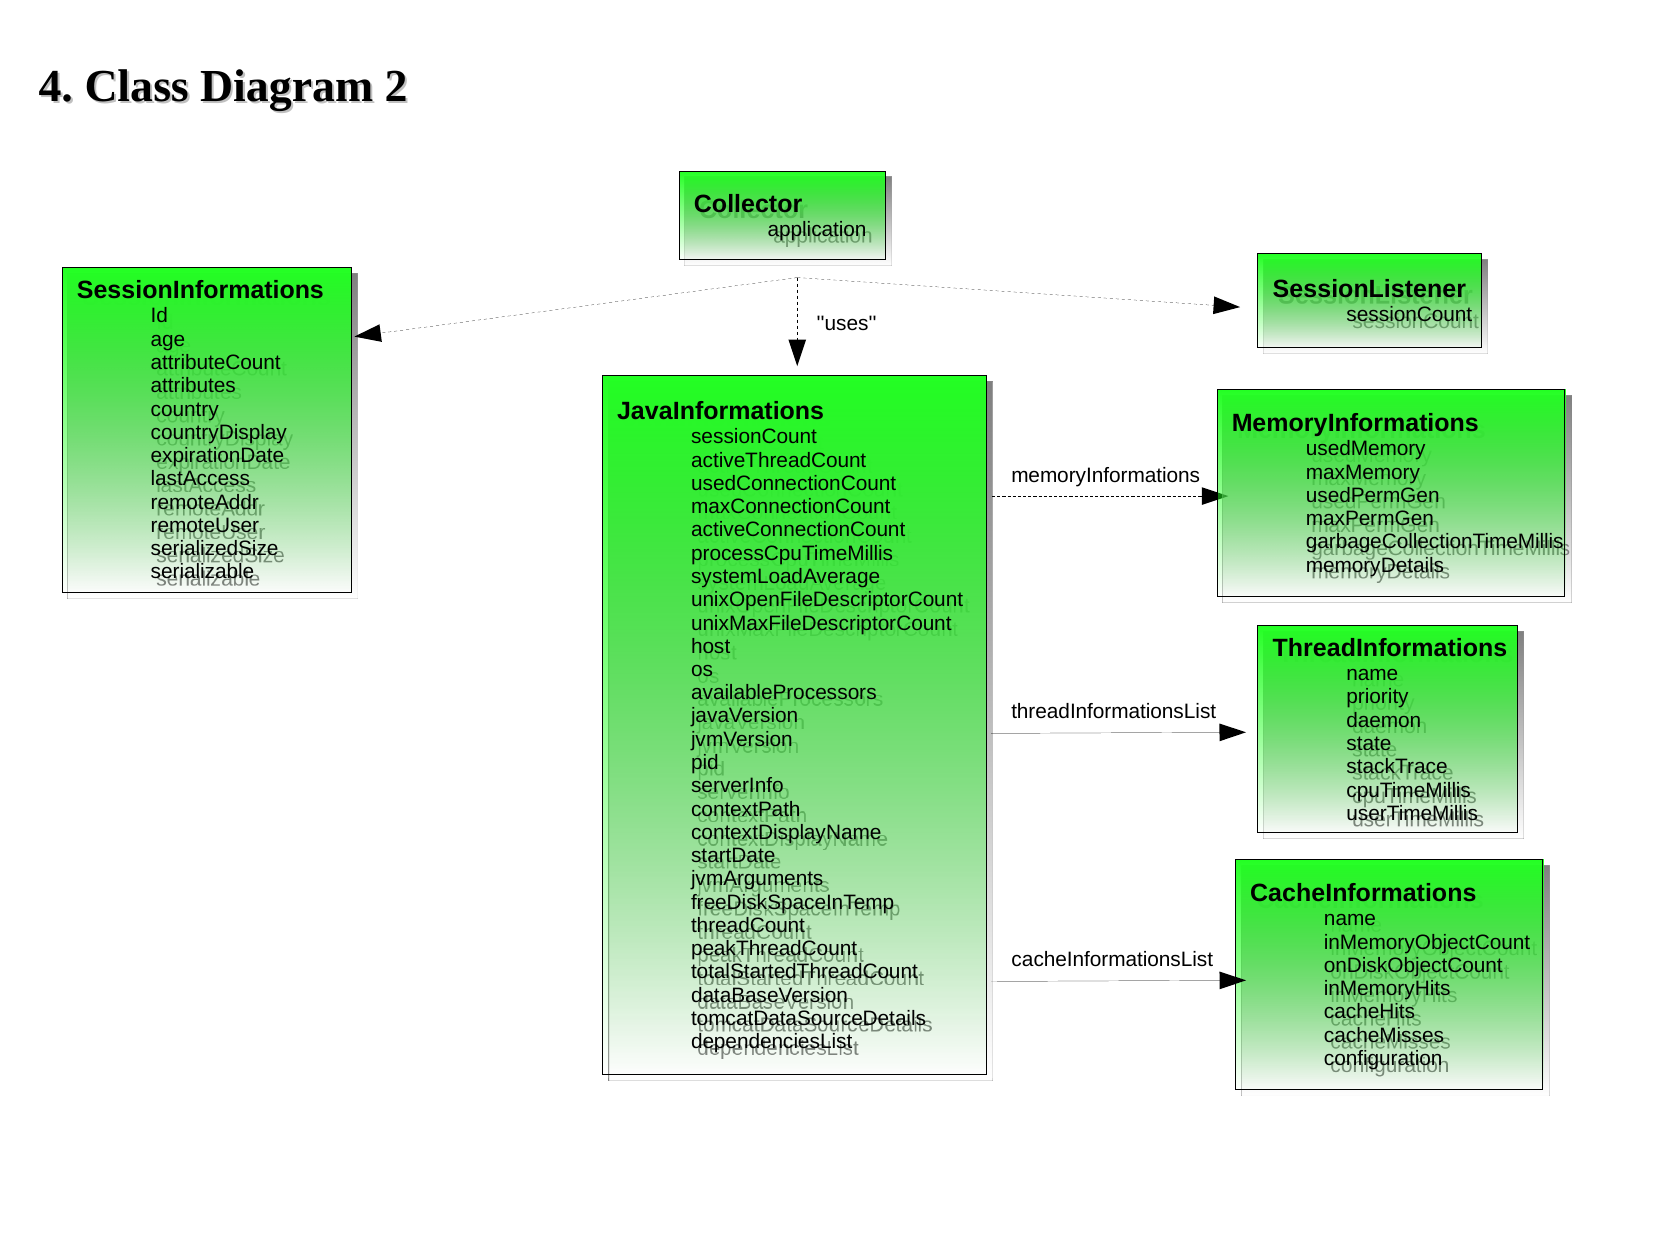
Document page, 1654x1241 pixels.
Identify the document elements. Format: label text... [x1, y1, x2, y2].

text_box Collector application [679, 171, 886, 260]
text_box JavaInformations sessionCount activeThreadCount usedConnectionCount maxConnectionCount activeConnectionCount processCpuTimeMillis systemLoadAverage unixOpenFileDescriptorCount unixMaxFileDescriptorCount host os availableProcessors javaVersion jvmVersion pid serverInfo contextPath contextDisplayName startDate jvmArguments freeDiskSpaceInTemp threadCount peakThreadCount totalStartedThreadCount dataBaseVersion tomcatDataSourceDetails dependenciesList [602, 375, 987, 1075]
text_box ThreadInformations name priority daemon state stackTrace cpuTimeMillis userTimeMillis [1257, 625, 1518, 833]
text_box MemoryInformations usedMemory maxMemory usedPermGen maxPermGen garbageCollectionTimeMillis memoryDetails [1217, 389, 1565, 597]
text_box SessionListener sessionCount [1257, 253, 1482, 348]
text_box memoryInformations [996, 456, 1217, 495]
text_box cacheInformationsList [996, 940, 1229, 979]
text_box ''uses'' [801, 304, 892, 343]
text_box threadInformationsList [996, 692, 1232, 731]
text_box SessionInformations Id age attributeCount attributes country countryDisplay expirationDate lastAccess remoteAddr remoteUser serializedSize serializable [62, 267, 352, 593]
text_box CacheInformations name inMemoryObjectCount onDiskObjectCount inMemoryHits cacheHits cacheMisses configuration [1235, 859, 1543, 1090]
text_box 4. Class Diagram 2 [23, 53, 423, 120]
